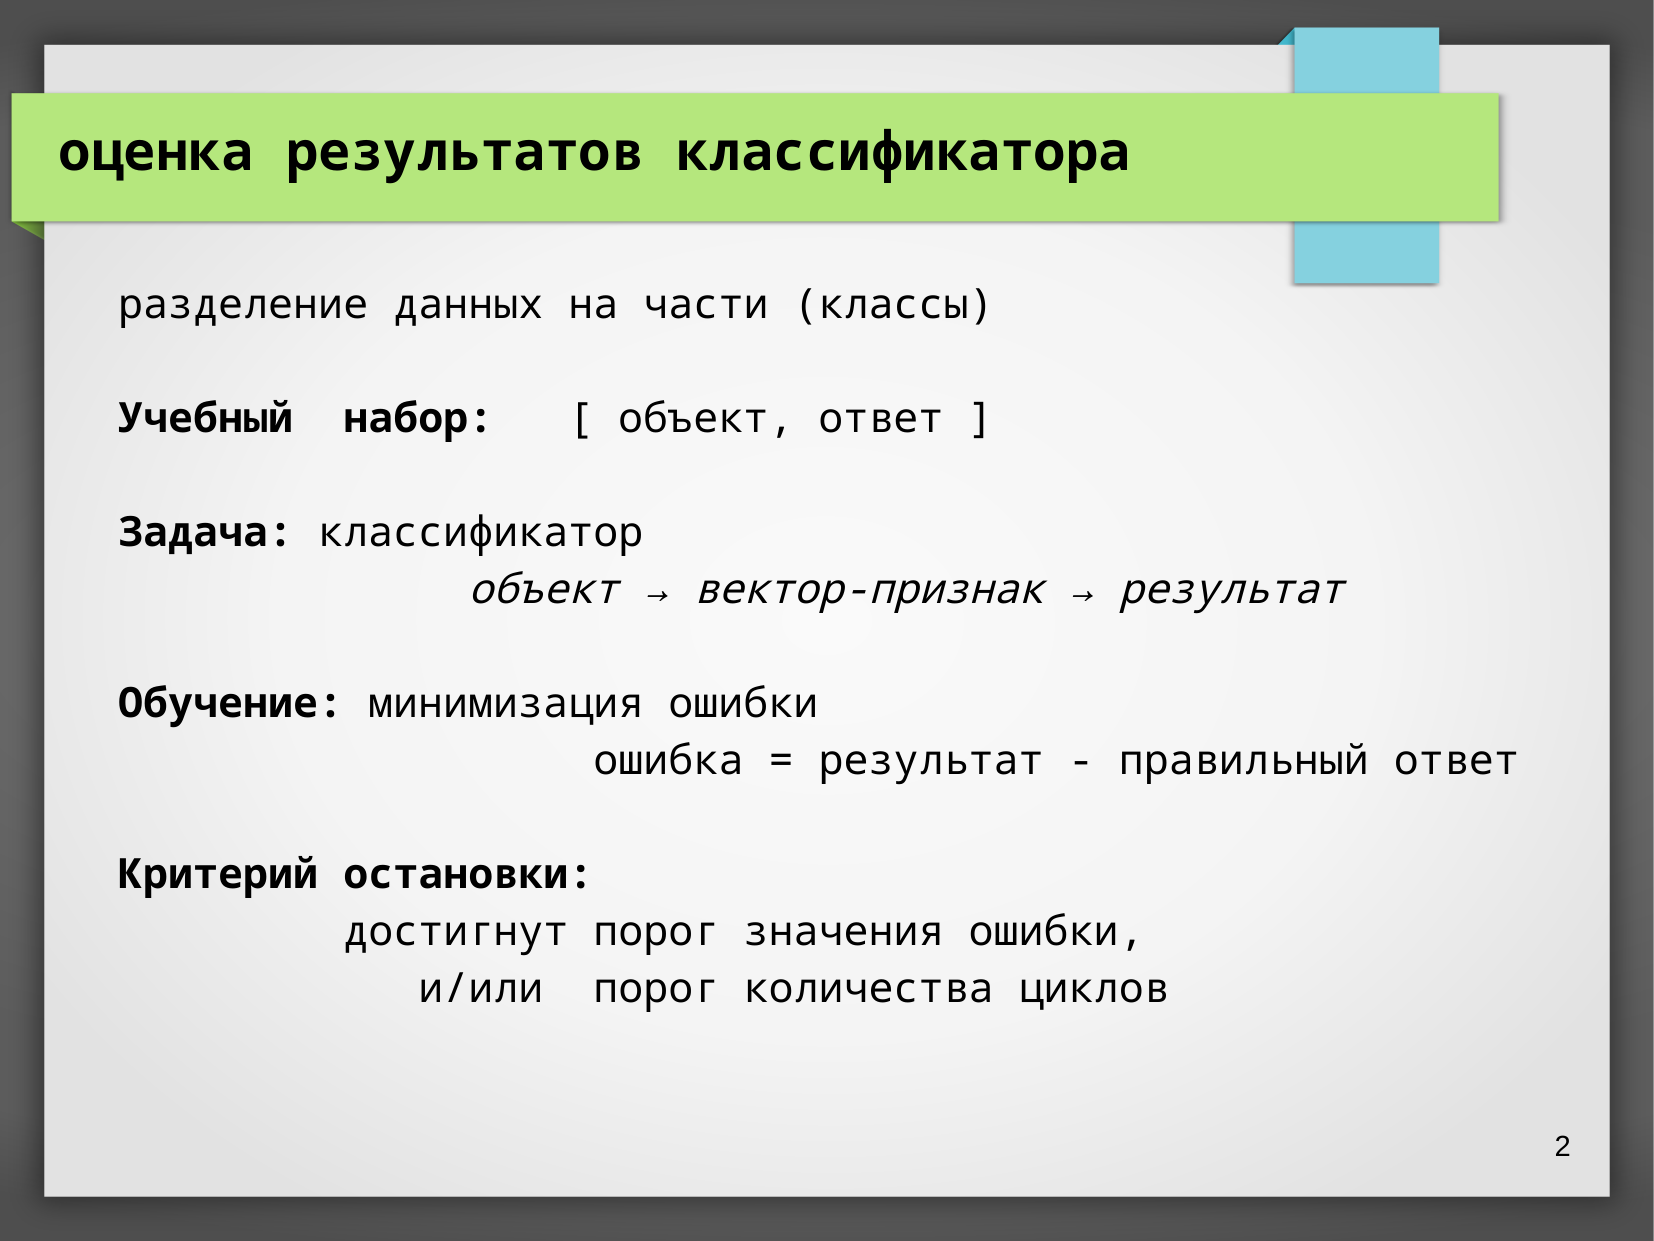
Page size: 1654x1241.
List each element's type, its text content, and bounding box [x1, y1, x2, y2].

subtitle разделение данных на части (классы) Учебный набор: [ объект, ответ ] Задача: классификатор объект → вектор-признак → результат Обучение: минимизация ошибки ошибка = результат - правильный ответ Критерий остановки: достигнут порог значения ошибки, и/или порог количества циклов [118, 285, 1548, 1004]
title оценка результатов классификатора [59, 109, 1217, 189]
picture [0, 0, 1654, 1241]
